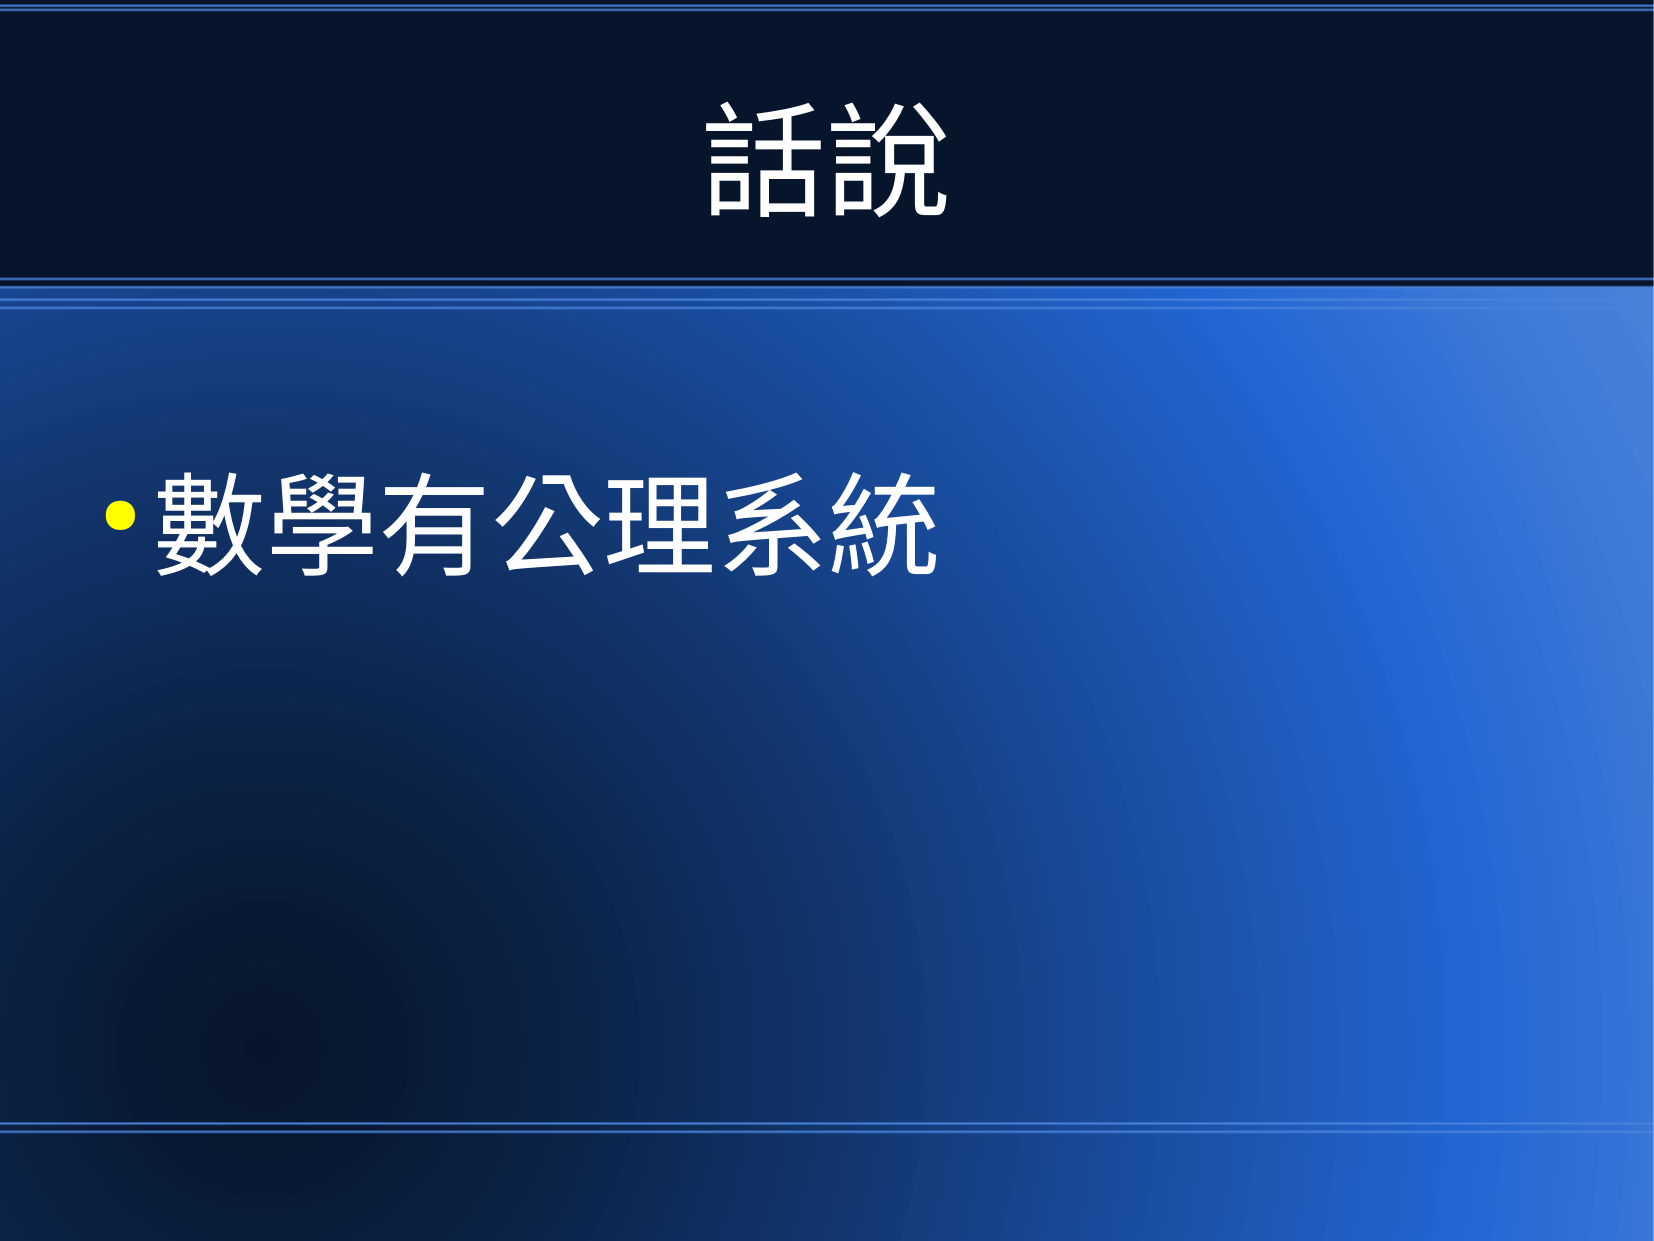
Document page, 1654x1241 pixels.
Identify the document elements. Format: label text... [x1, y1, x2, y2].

list 數學有公理系統 [82, 355, 1571, 1241]
title 話說 [82, 49, 1571, 257]
picture [0, 0, 1654, 1241]
